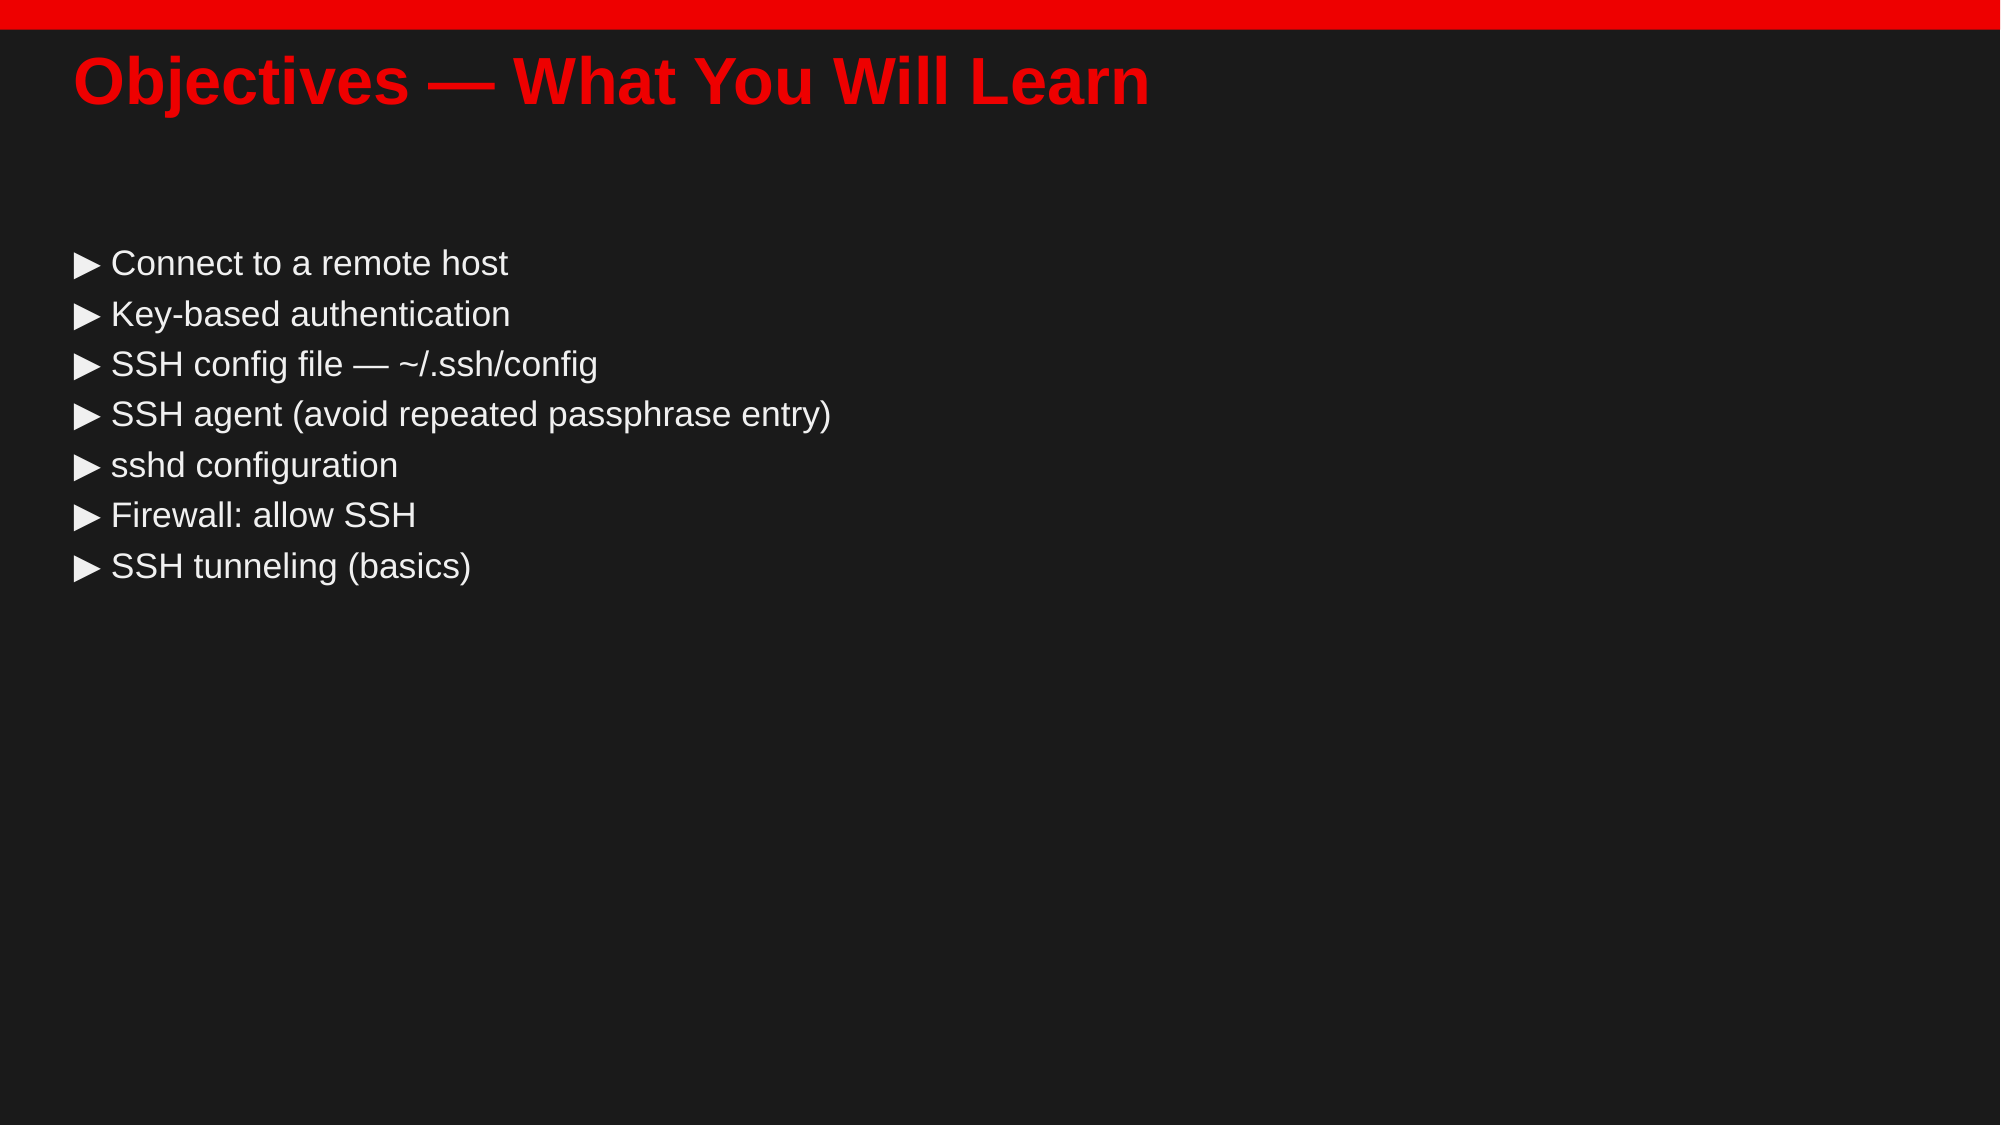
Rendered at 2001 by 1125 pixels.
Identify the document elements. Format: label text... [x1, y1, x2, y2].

text_box [0, 0, 2001, 30]
text_box Objectives — What You Will Learn [59, 36, 1942, 208]
text_box ▶ Connect to a remote host ▶ Key-based authentication ▶ SSH config file — ~/.ssh/config ▶ SSH agent (avoid repeated passphrase entry) ▶ sshd configuration ▶ Firewall: allow SSH ▶ SSH tunneling (basics) [59, 236, 1942, 1037]
